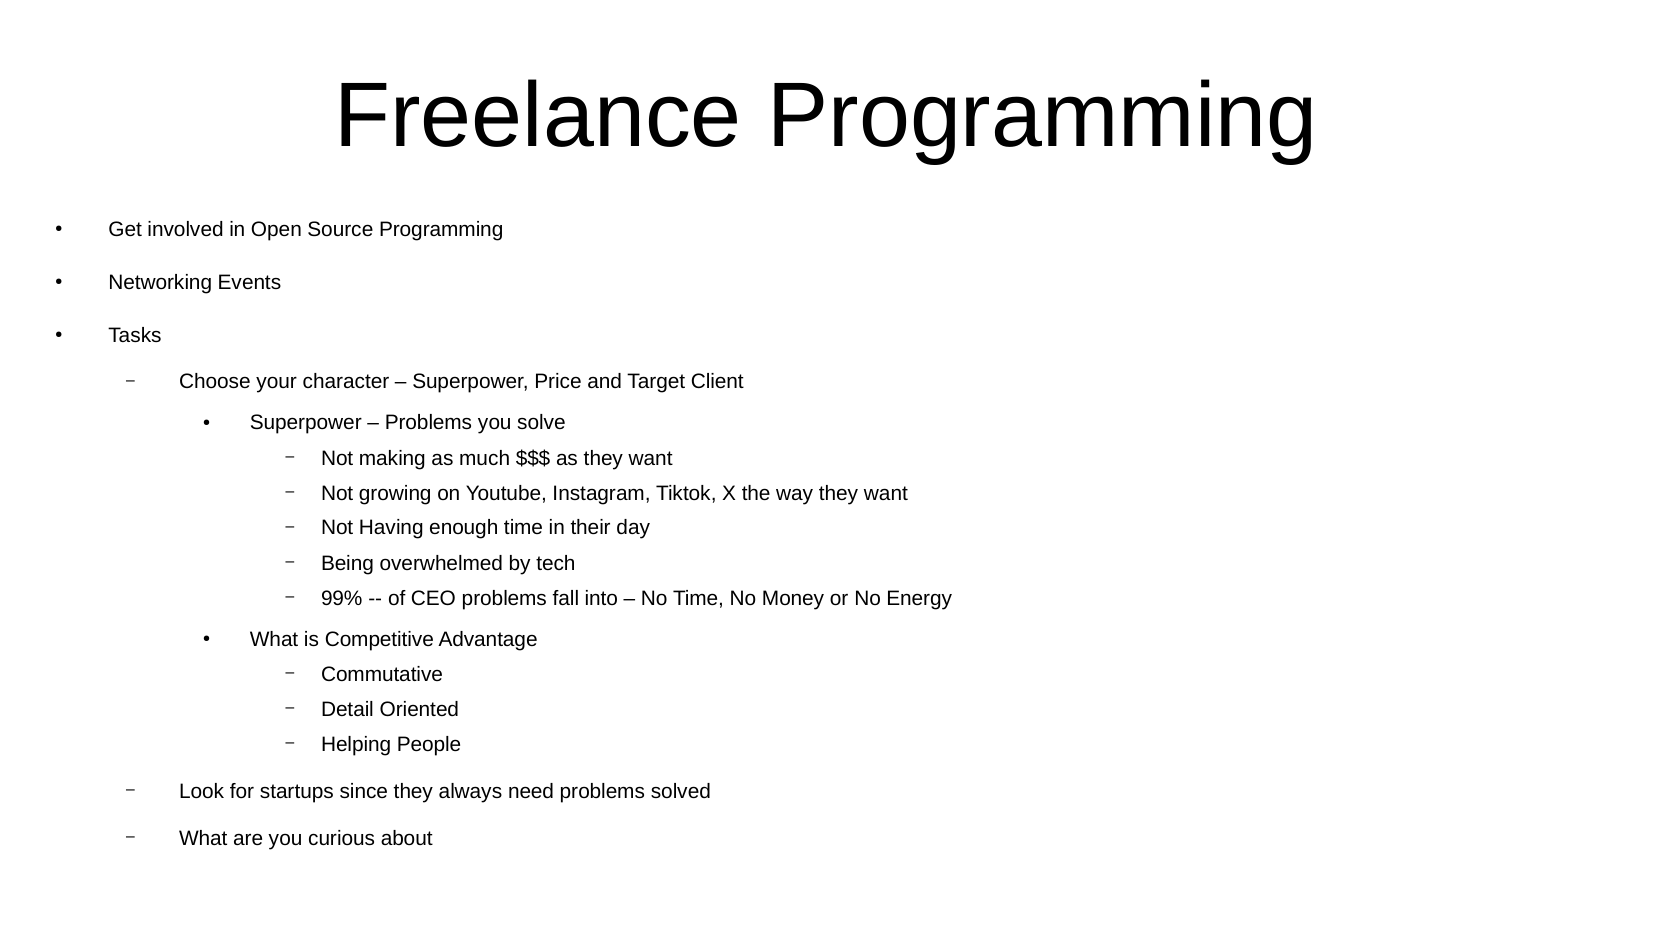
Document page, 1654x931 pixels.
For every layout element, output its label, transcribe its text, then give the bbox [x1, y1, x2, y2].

title Freelance Programming [82, 37, 1571, 193]
list Get involved in Open Source Programming Networking Events Tasks Choose your character – Superpower, Price and Target Client Superpower – Problems you solve Not making as much $$$ as they want Not growing on Youtube, Instagram, Tiktok, X the way they want Not Having enough time in their day Being overwhelmed by tech 99% -- of CEO problems fall into – No Time, No Money or No Energy What is Competitive Advantage Commutative Detail Oriented Helping People Look for startups since they always need problems solved What are you curious about [37, 217, 1571, 901]
